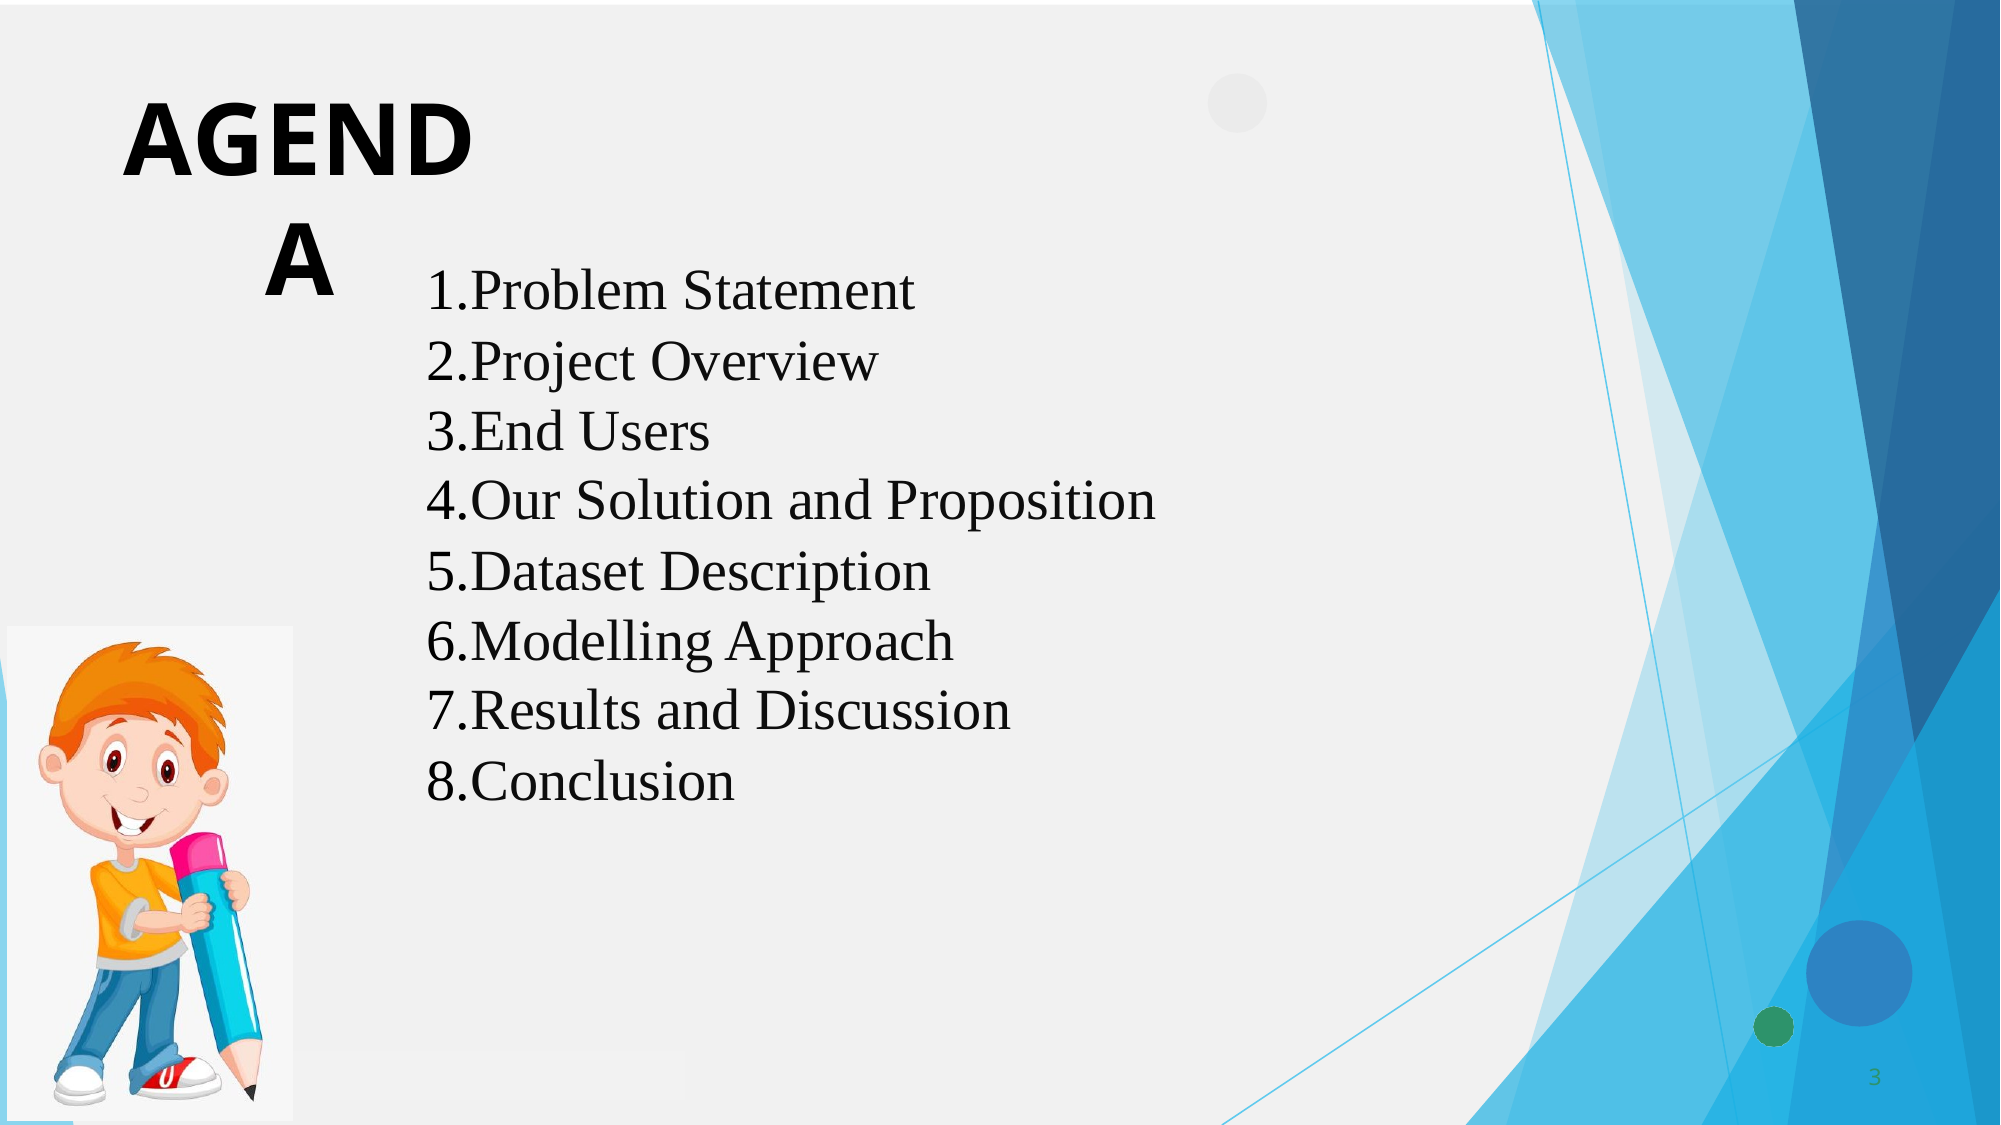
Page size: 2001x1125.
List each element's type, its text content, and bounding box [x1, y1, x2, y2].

slide_number 3 [1862, 1061, 1888, 1094]
text_box Problem Statement Project Overview End Users Our Solution and Proposition Dataset Description Modelling Approach Results and Discussion Conclusion [411, 174, 1237, 897]
text_box [0, 0, 2000, 1125]
picture [1753, 1006, 1794, 1047]
picture [7, 626, 685, 1121]
title AGENDA [121, 73, 509, 198]
